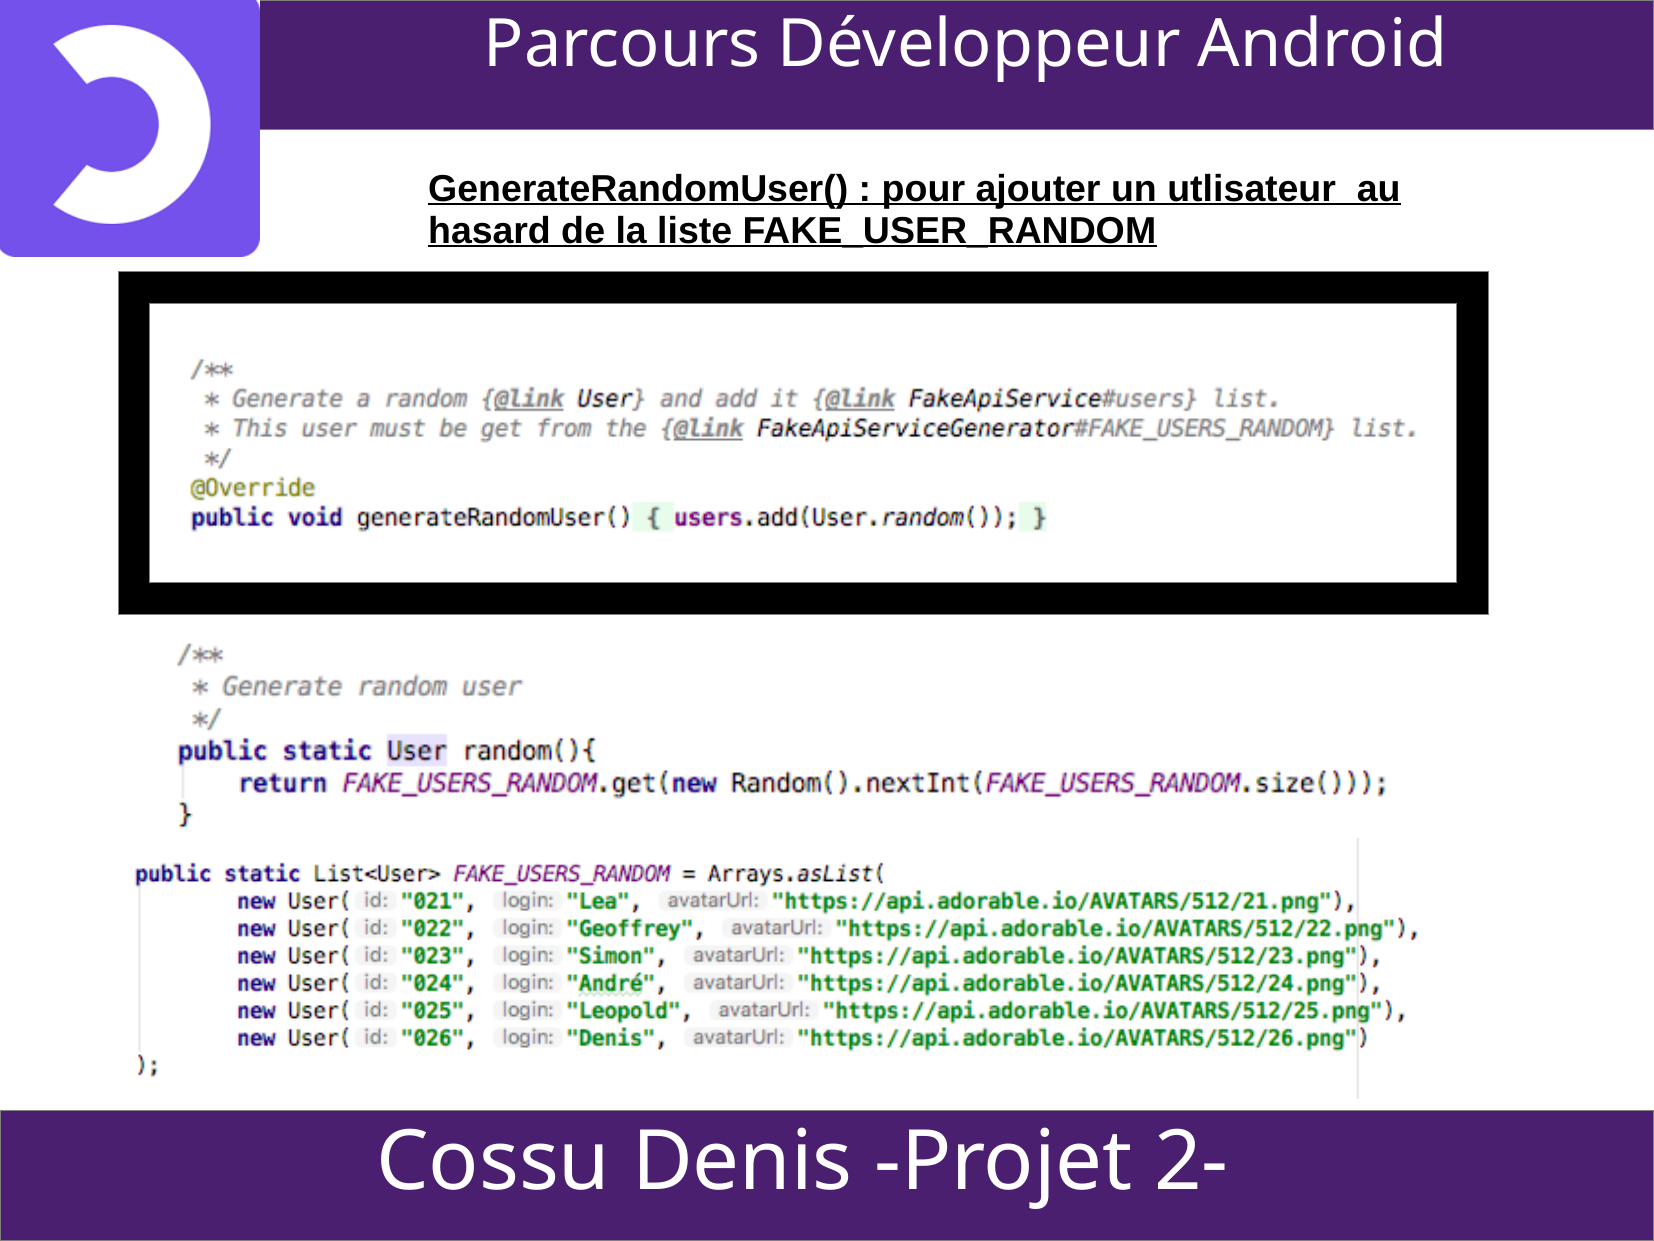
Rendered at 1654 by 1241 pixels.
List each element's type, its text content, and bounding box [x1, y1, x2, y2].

picture [152, 342, 1445, 544]
picture [99, 625, 1441, 1099]
picture [0, 0, 260, 257]
text_box GenerateRandomUser() : pour ajouter un utlisateur au hasard de la liste FAKE_USER_RANDOM [413, 159, 1441, 342]
text_box [118, 271, 1489, 615]
